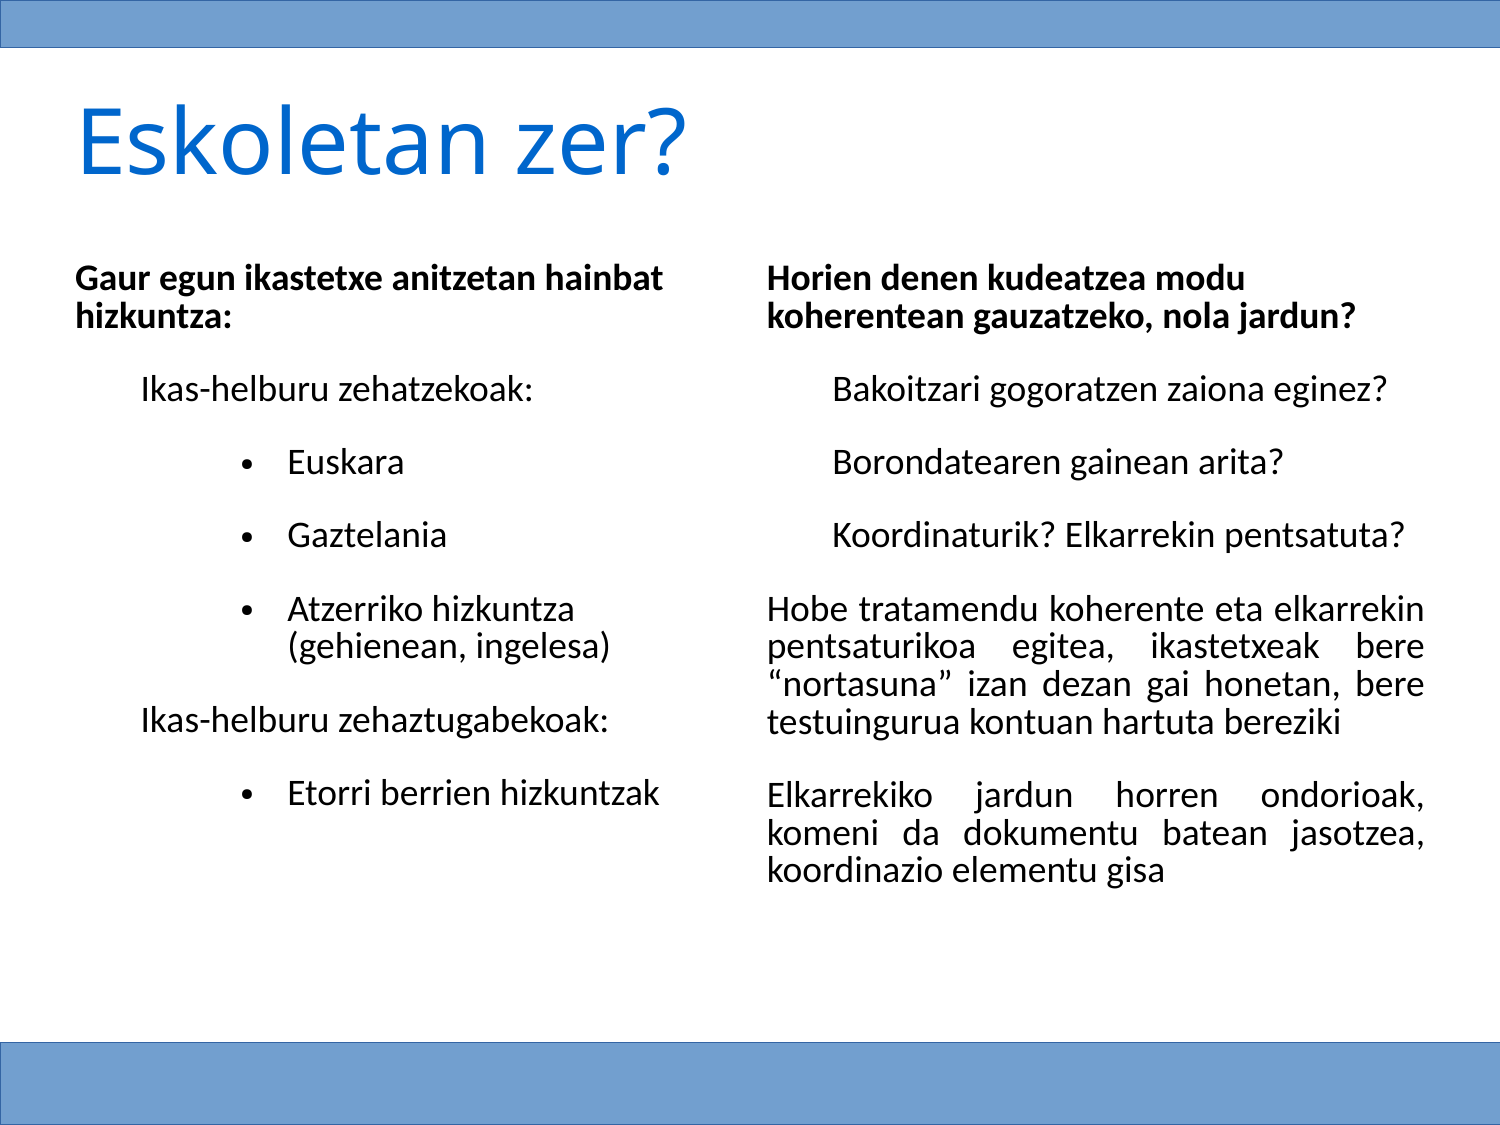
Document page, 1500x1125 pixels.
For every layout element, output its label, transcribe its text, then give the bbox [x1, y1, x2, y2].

list Horien denen kudeatzea modu koherentean gauzatzeko, nola jardun? Bakoitzari gogoratzen zaiona eginez? Borondatearen gainean arita? Koordinaturik? Elkarrekin pentsatuta? Hobe tratamendu koherente eta elkarrekin pentsaturikoa egitea, ikastetxeak bere “nortasuna” izan dezan gai honetan, bere testuingurua kontuan hartuta bereziki Elkarrekiko jardun horren ondorioak, komeni da dokumentu batean jasotzea, koordinazio elementu gisa [766, 262, 1426, 1005]
title Eskoletan zer? [75, 45, 1425, 233]
list Gaur egun ikastetxe anitzetan hainbat hizkuntza: Ikas-helburu zehatzekoak: Euskara Gaztelania Atzerriko hizkuntza (gehienean, ingelesa) Ikas-helburu zehaztugabekoak: Etorri berrien hizkuntzak [75, 262, 734, 1005]
